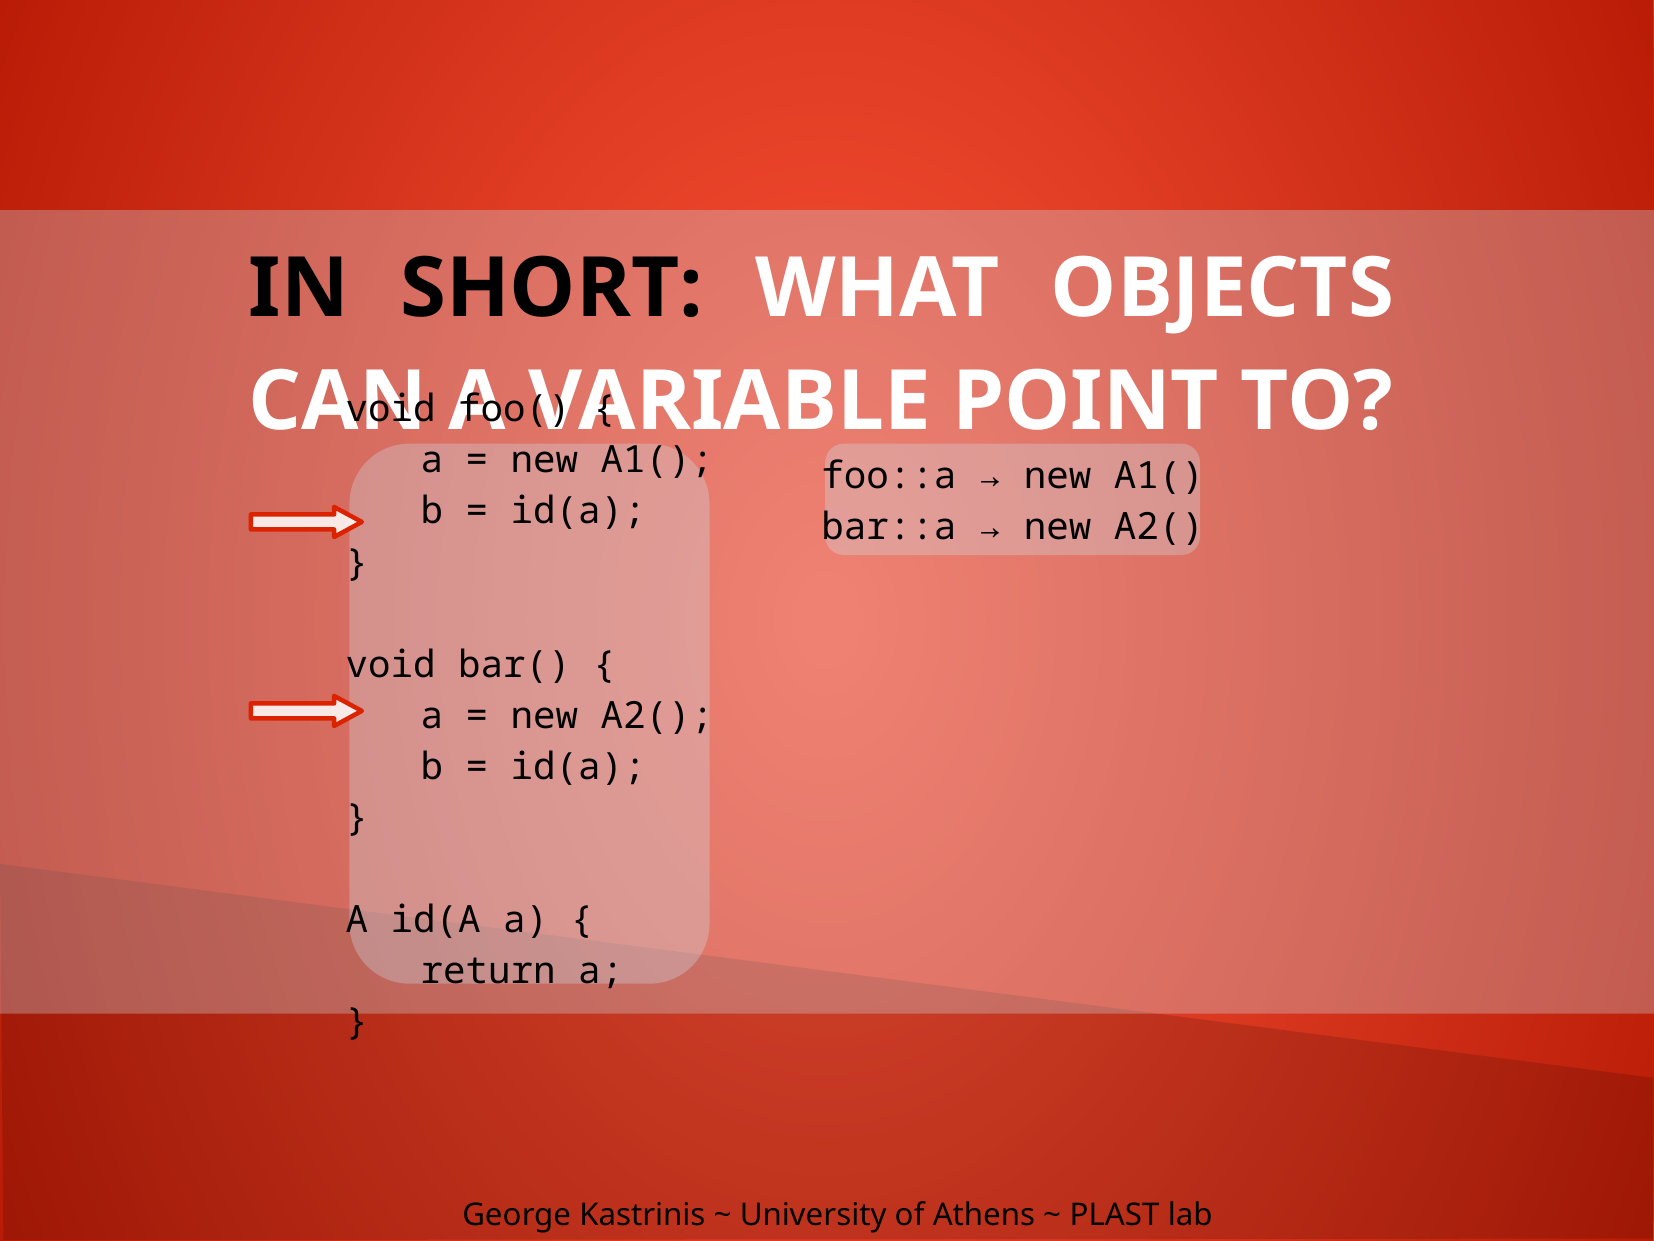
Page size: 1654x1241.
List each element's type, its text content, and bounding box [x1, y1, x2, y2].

text_box George Kastrinis ~ University of Athens ~ PLAST lab [447, 1185, 1207, 1236]
text_box IN SHORT: WHAT OBJECTS CAN A VARIABLE POINT TO? [234, 219, 1420, 421]
text_box void foo() { a = new A1(); b = id(a); } void bar() { a = new A2(); b = id(a); } A id(A a) { return a; } [349, 443, 710, 984]
text_box [0, 210, 1654, 1014]
text_box foo::a → new A1() bar::a → new A2() [825, 443, 1201, 556]
